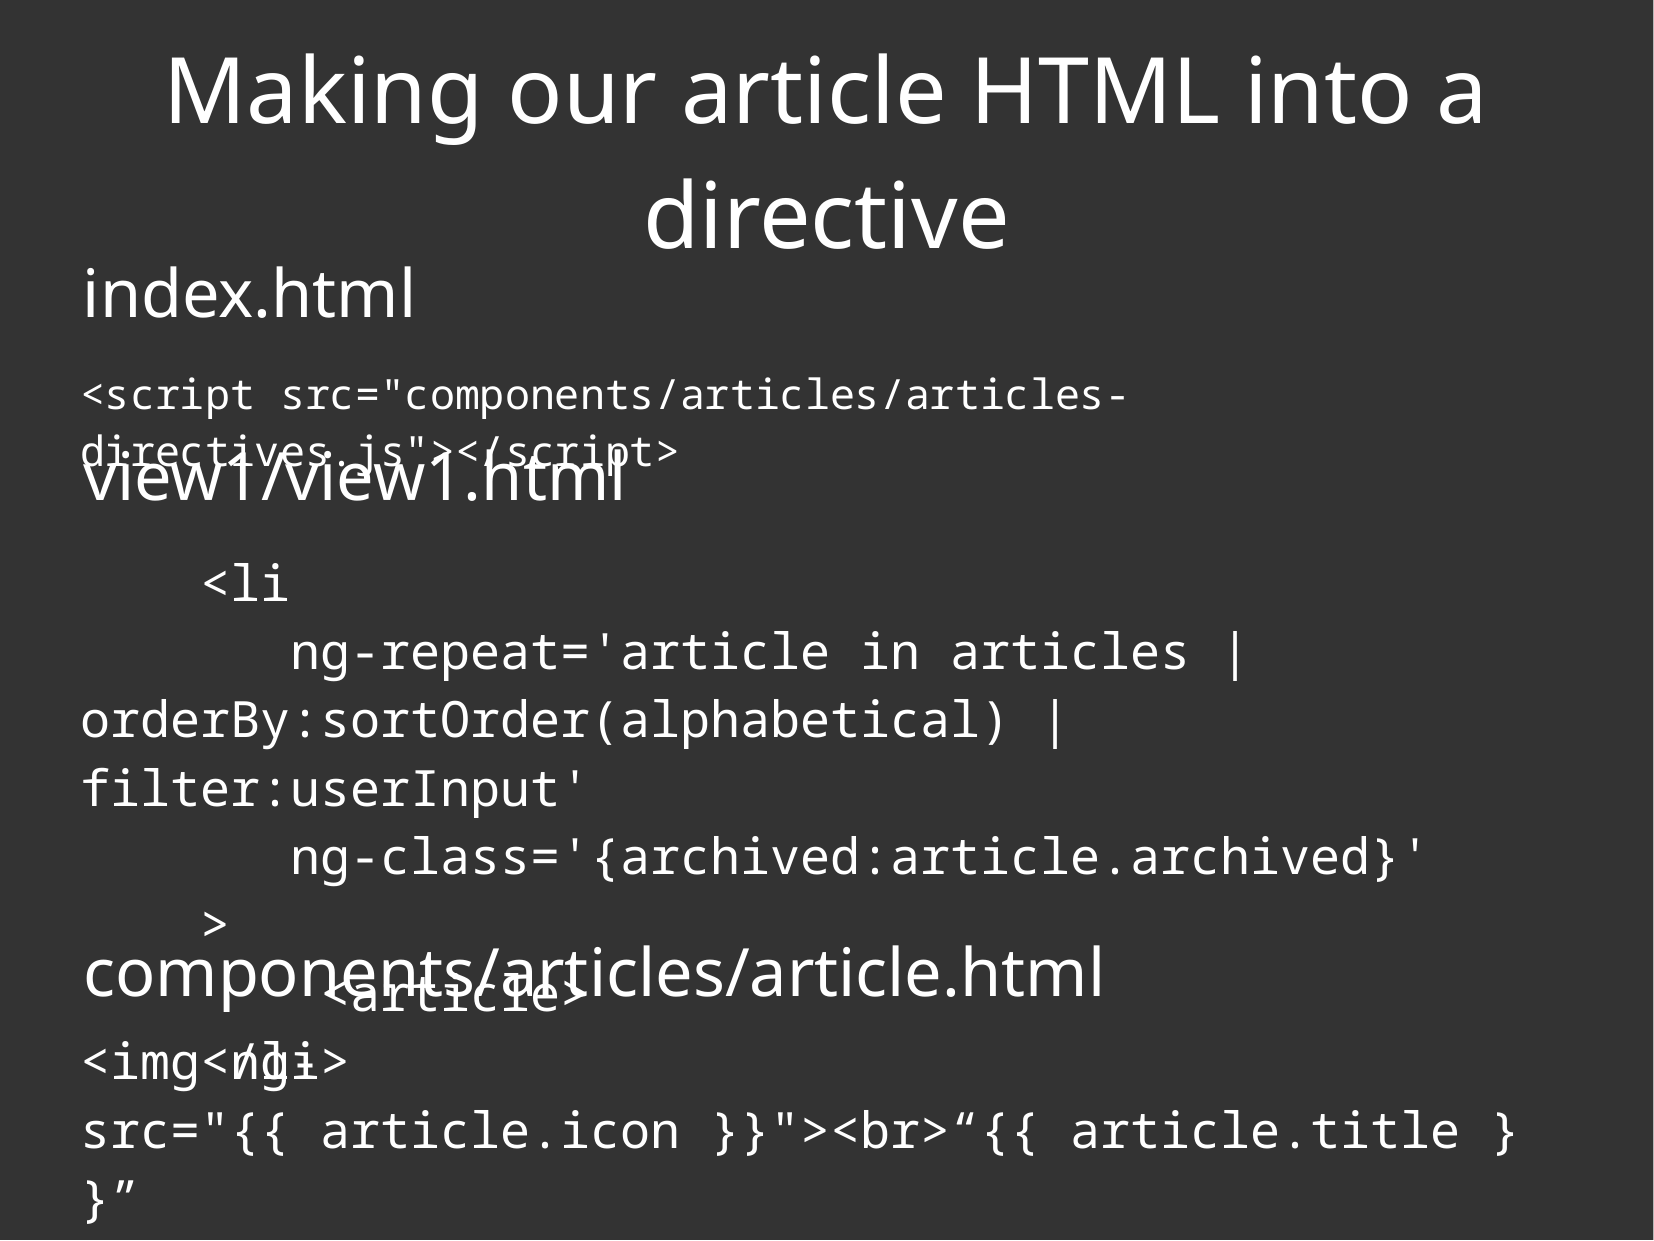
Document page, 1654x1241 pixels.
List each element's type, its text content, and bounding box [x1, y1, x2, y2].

text_box <li ng-repeat='article in articles | orderBy:sortOrder(alphabetical) | filter:userInput' ng-class='{archived:article.archived}' > <article> </li> [65, 540, 1554, 906]
title index.html [82, 218, 1572, 364]
text_box <script src="components/articles/articles-directives.js"></script> [65, 357, 1554, 415]
text_box <img ng-src="{{ article.icon }}"><br>“{{ article.title }}” <span ng-show='!hideAuthors'>by {{ article.authors | authorList }}</span> [65, 1018, 1554, 1184]
title Making our article HTML into a directive [82, 47, 1571, 218]
title view1/view1.html [83, 401, 1572, 547]
title components/articles/article.html [83, 898, 1572, 1043]
